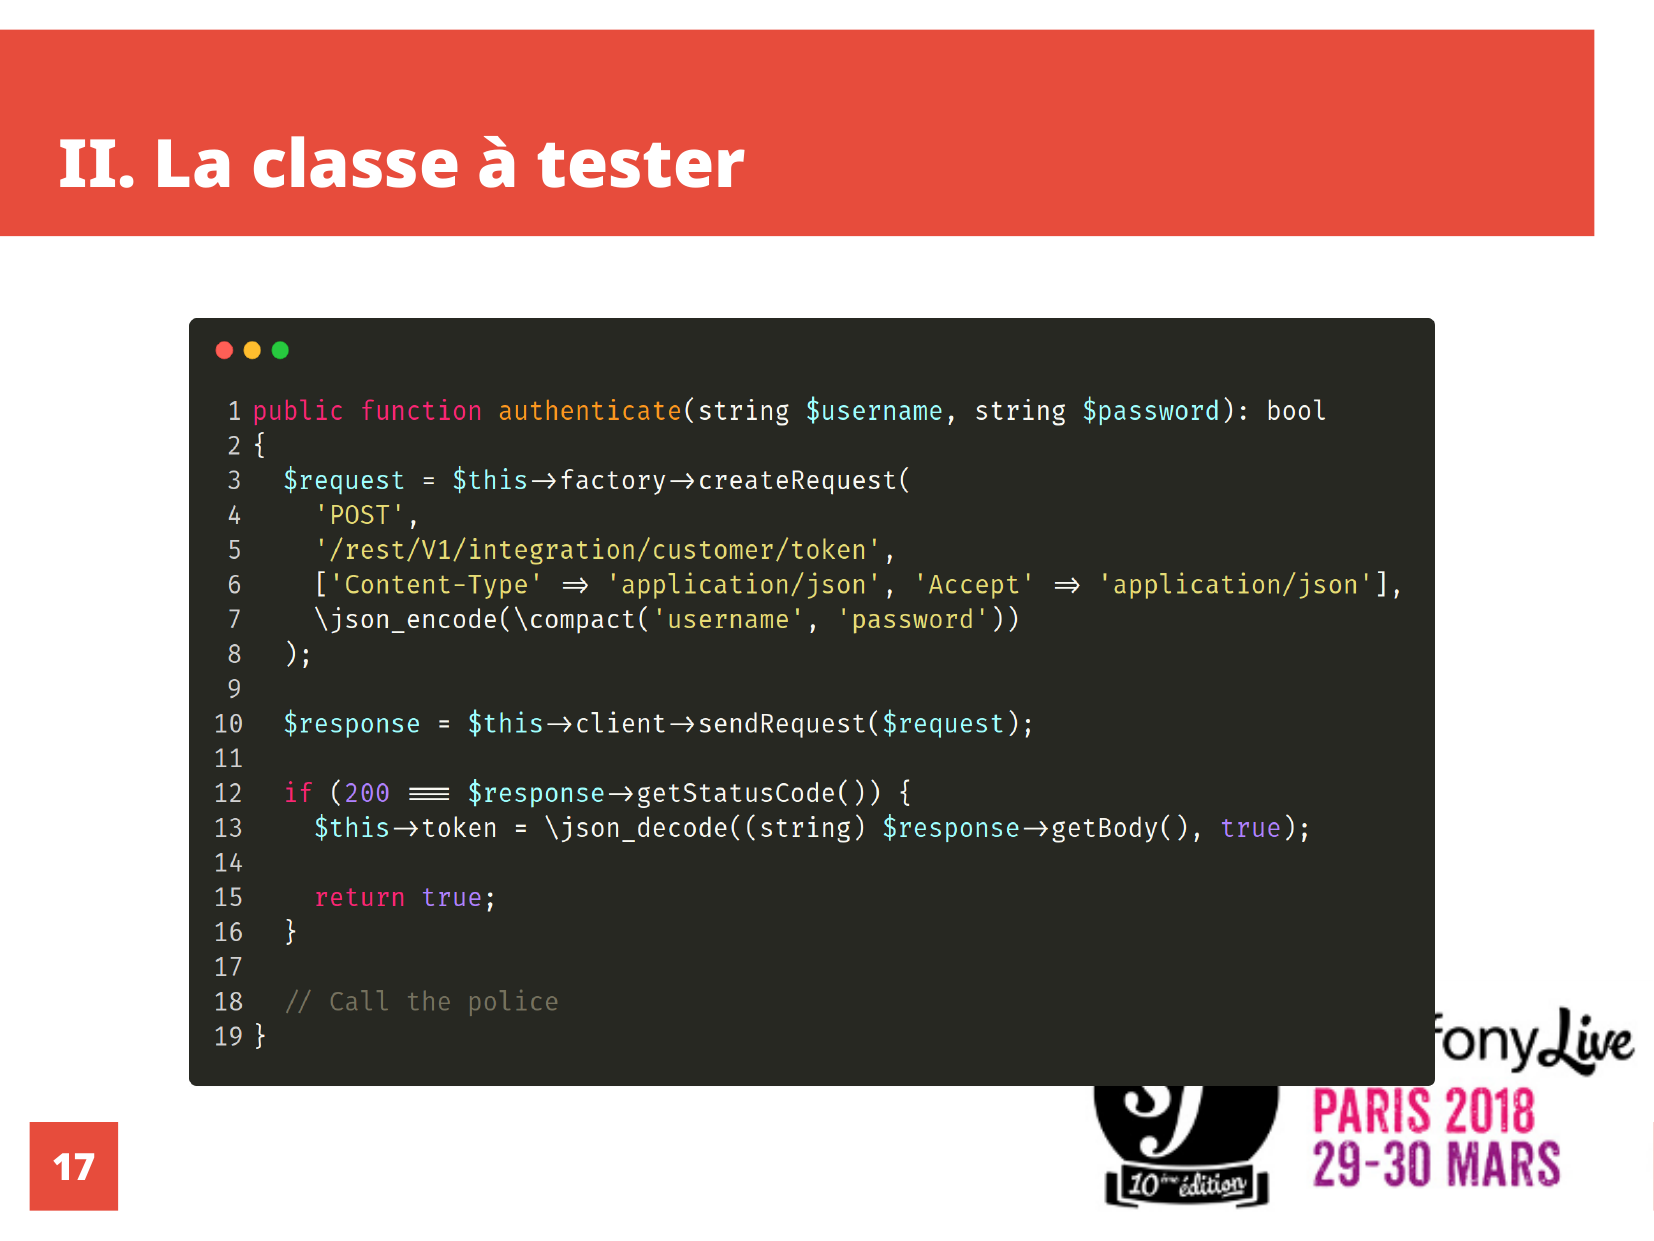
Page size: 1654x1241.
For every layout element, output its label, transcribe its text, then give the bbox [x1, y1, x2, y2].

picture [189, 318, 1654, 1241]
title II. La classe à tester [59, 59, 1595, 207]
